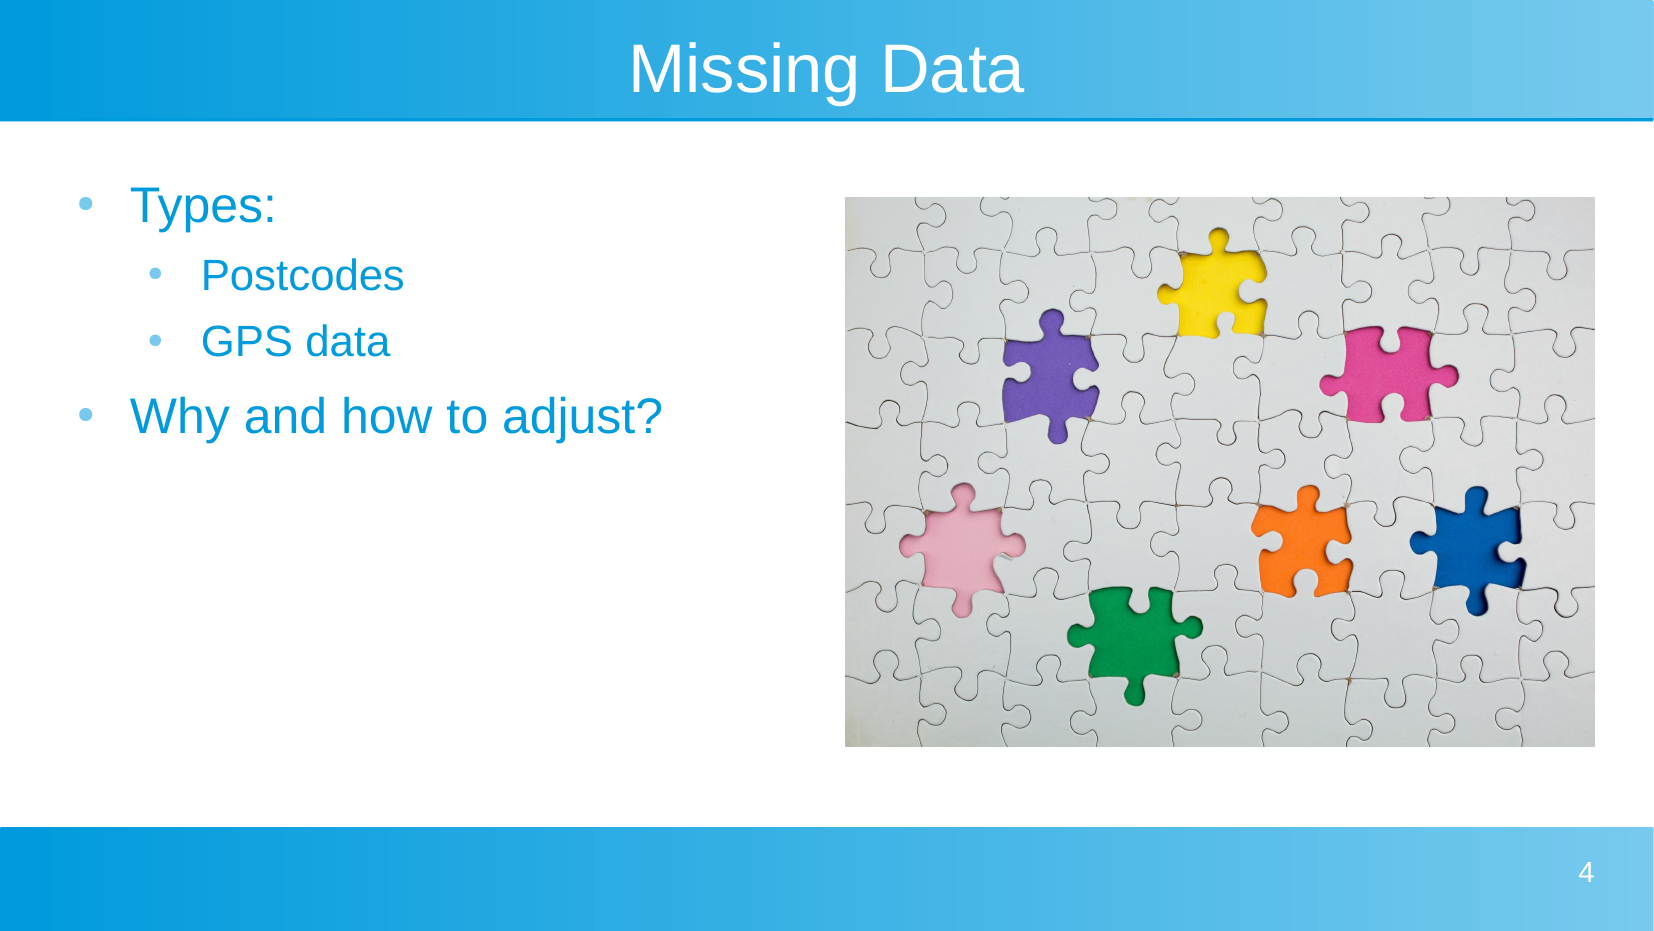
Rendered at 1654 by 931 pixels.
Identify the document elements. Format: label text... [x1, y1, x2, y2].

list Types: Postcodes GPS data Why and how to adjust? [59, 177, 809, 768]
title Missing Data [59, 29, 1595, 108]
picture [845, 197, 1595, 748]
